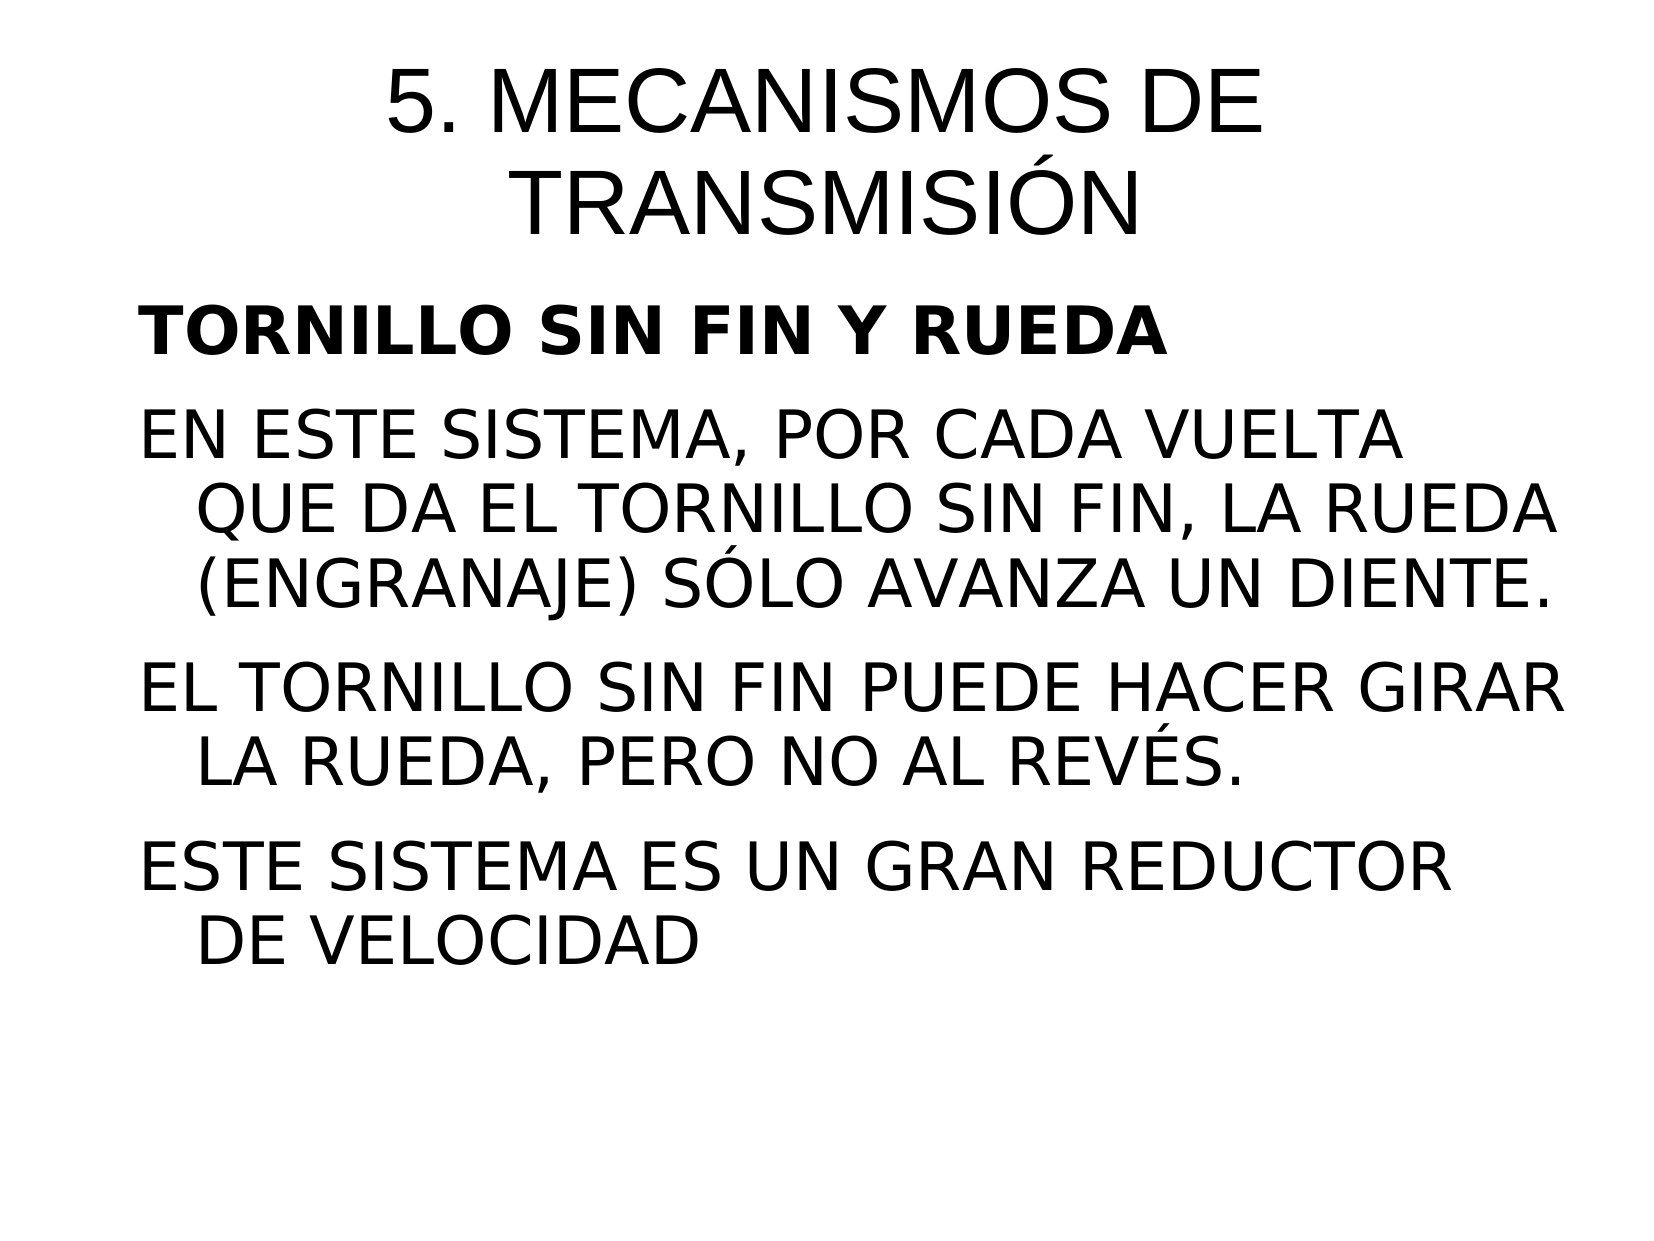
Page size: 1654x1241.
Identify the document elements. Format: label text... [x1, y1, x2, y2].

title 5. MECANISMOS DE TRANSMISIÓN [82, 50, 1571, 256]
list TORNILLO SIN FIN Y RUEDA EN ESTE SISTEMA, POR CADA VUELTA QUE DA EL TORNILLO SIN FIN, LA RUEDA (ENGRANAJE) SÓLO AVANZA UN DIENTE. EL TORNILLO SIN FIN PUEDE HACER GIRAR LA RUEDA, PERO NO AL REVÉS. ESTE SISTEMA ES UN GRAN REDUCTOR DE VELOCIDAD [82, 290, 1571, 1109]
